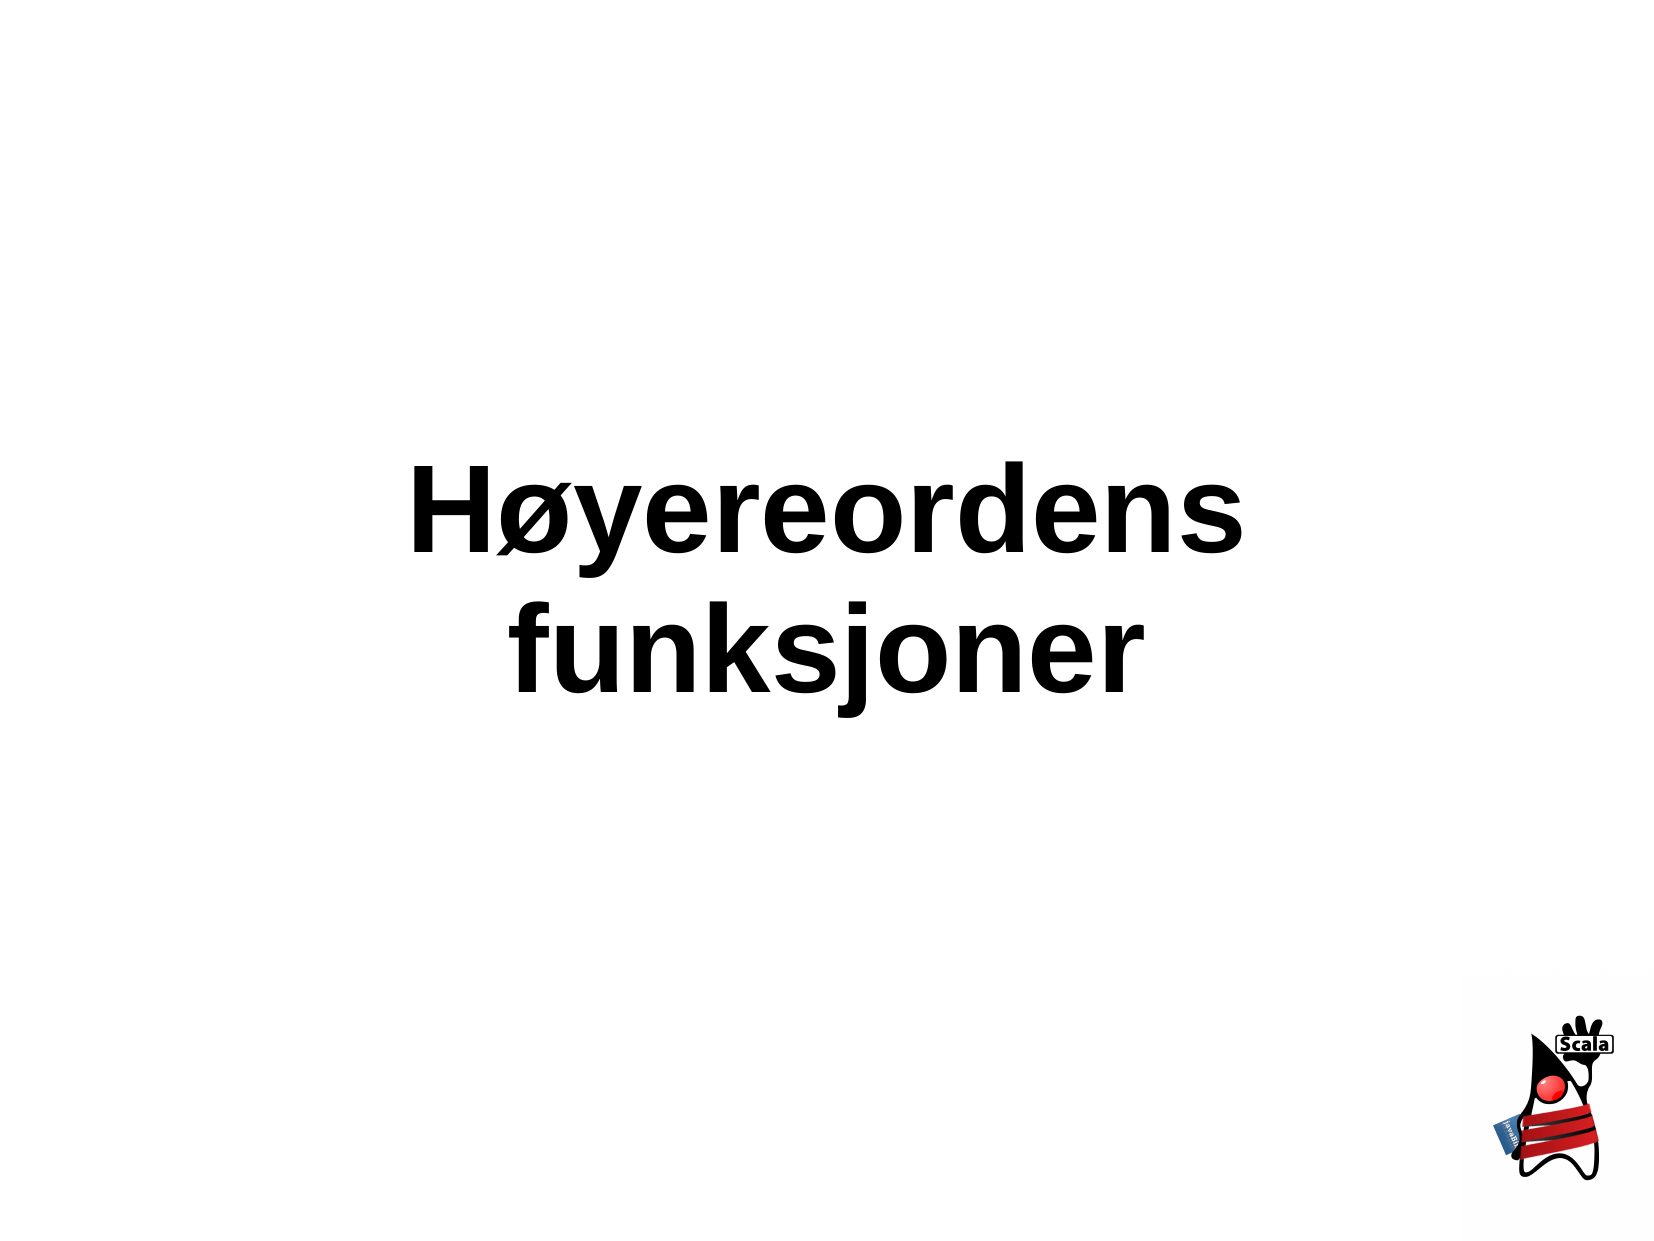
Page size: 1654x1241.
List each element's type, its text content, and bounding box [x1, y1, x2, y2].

subtitle Høyereordens funksjoner [82, 56, 1571, 1102]
picture [1462, 969, 1654, 1241]
